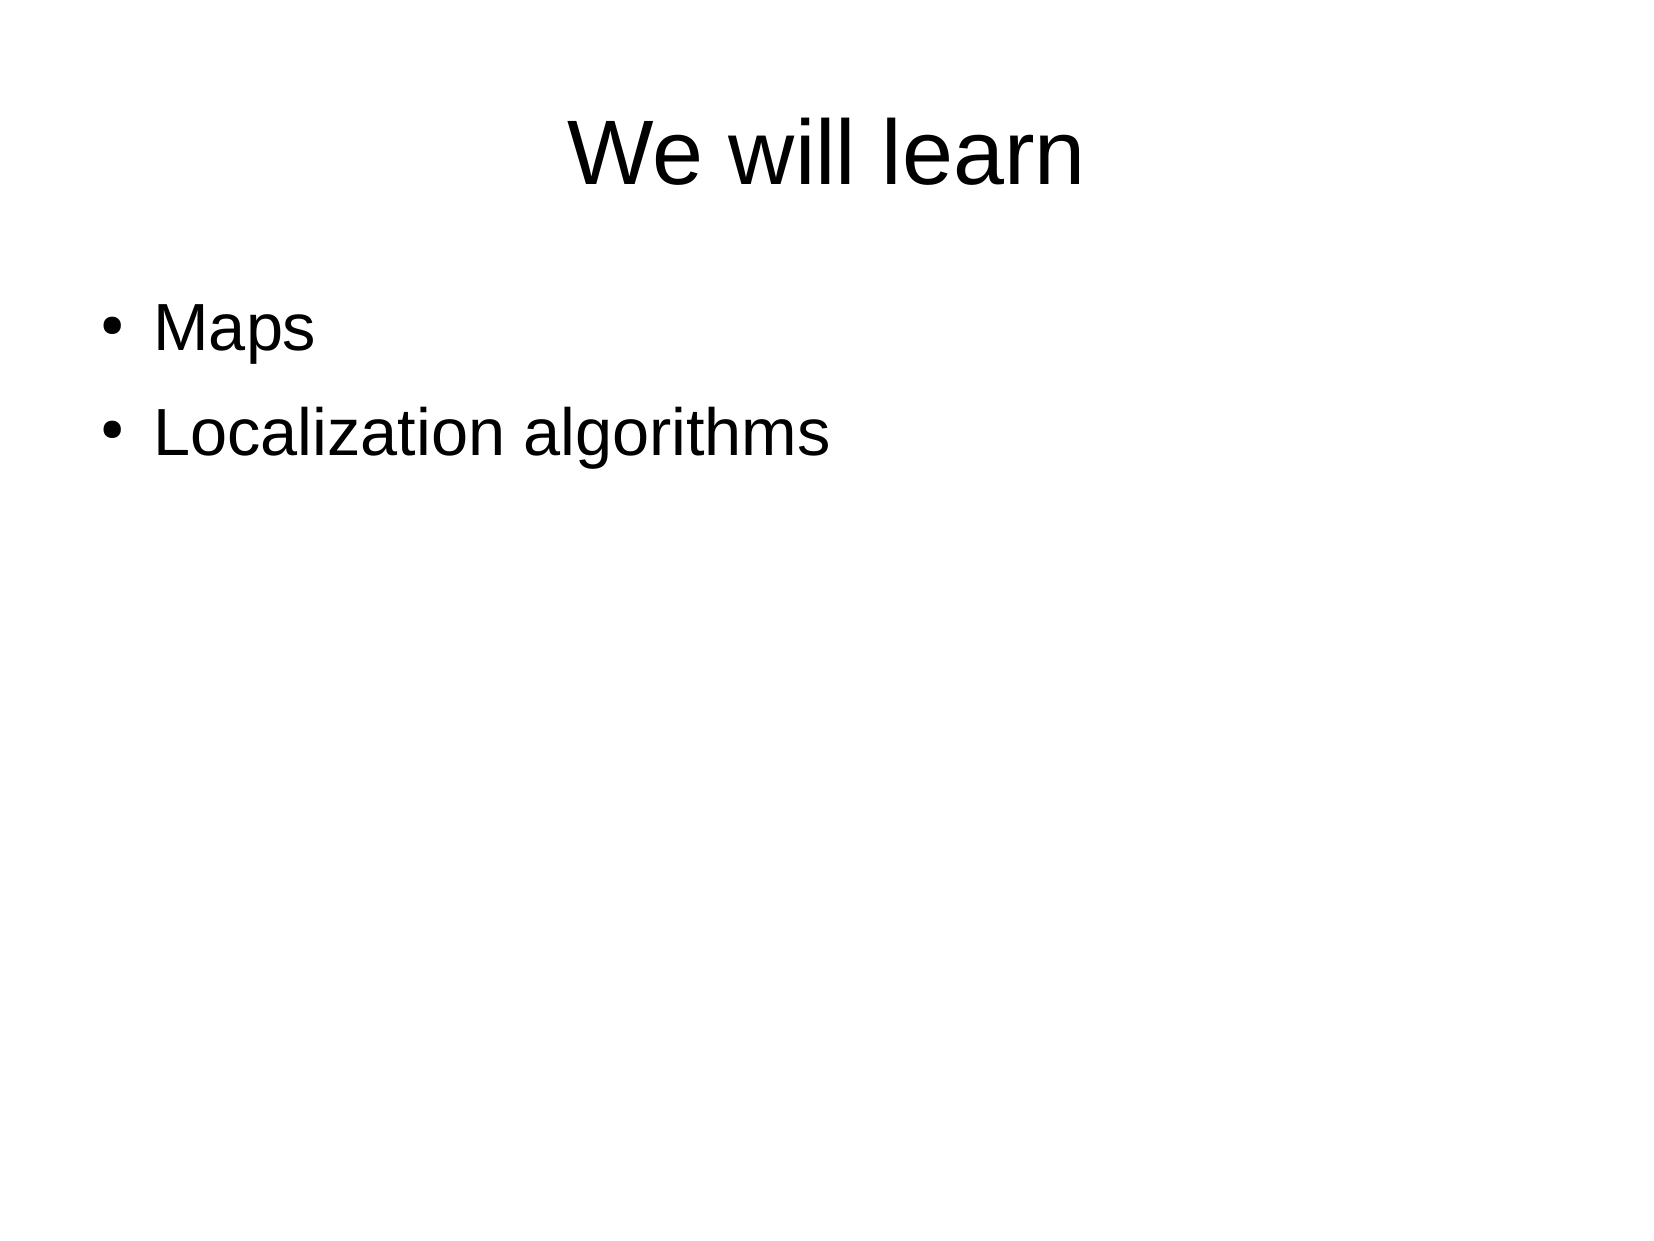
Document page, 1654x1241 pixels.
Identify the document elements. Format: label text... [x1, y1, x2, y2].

list Maps Localization algorithms [82, 290, 1571, 1010]
title We will learn [82, 49, 1571, 257]
